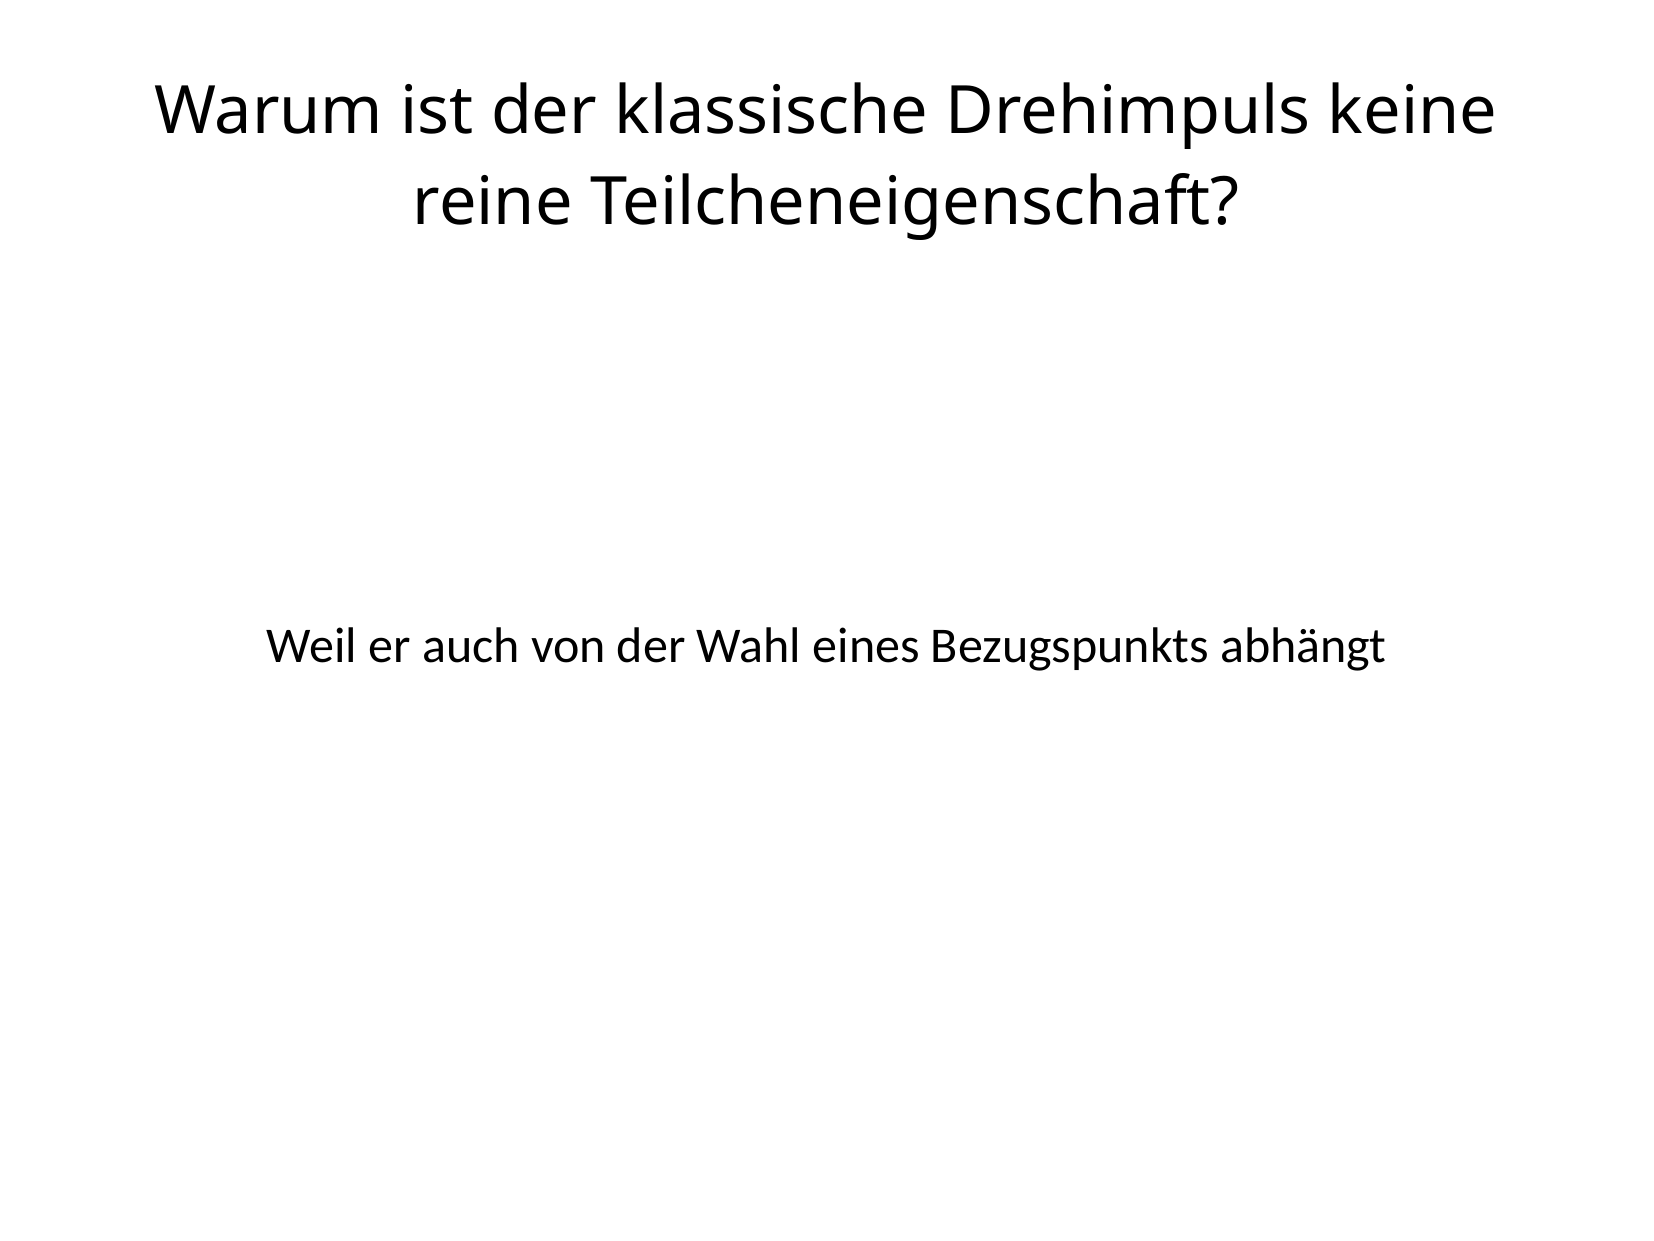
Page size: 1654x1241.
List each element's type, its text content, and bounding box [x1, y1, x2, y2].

subtitle Weil er auch von der Wahl eines Bezugspunkts abhängt [82, 290, 1571, 1010]
title Warum ist der klassische Drehimpuls keine reine Teilcheneigenschaft? [82, 49, 1571, 257]
